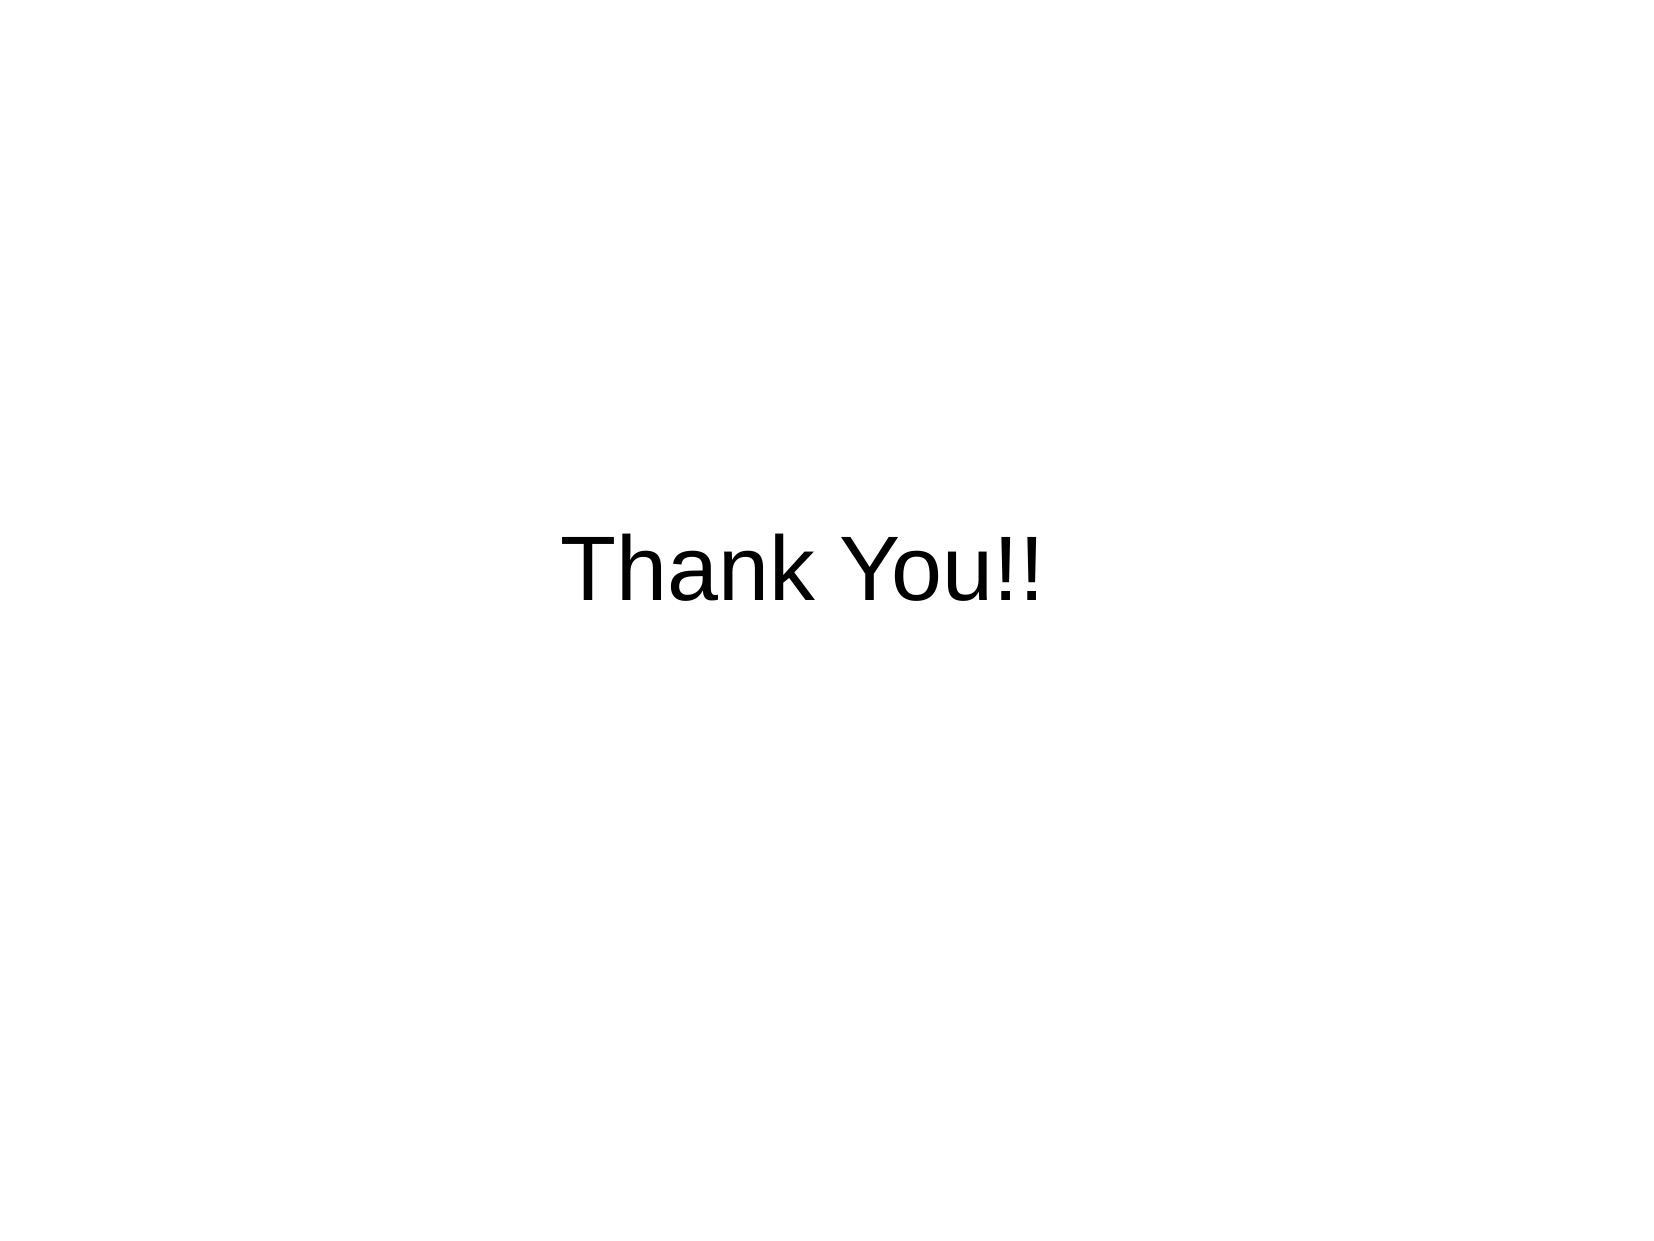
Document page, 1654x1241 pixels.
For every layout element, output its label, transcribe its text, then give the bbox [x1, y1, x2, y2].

title Thank You!! [59, 472, 1548, 665]
